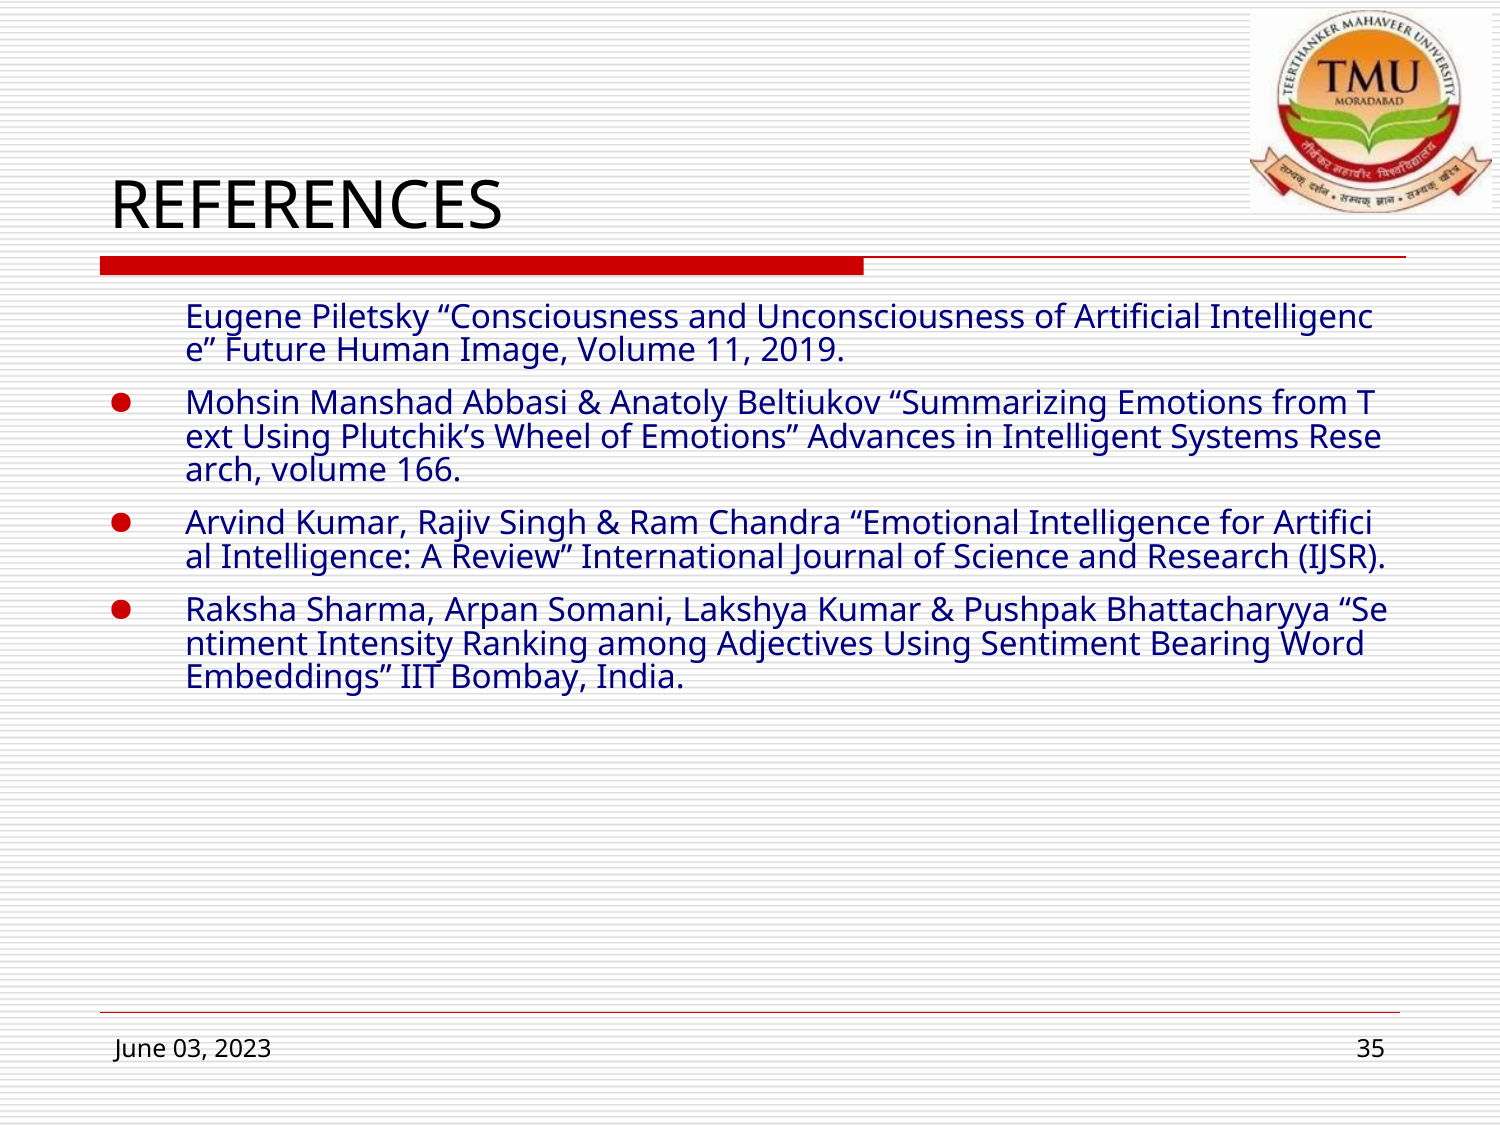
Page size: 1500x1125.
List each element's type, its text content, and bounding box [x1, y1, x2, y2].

text_box <number> [1074, 1024, 1401, 1103]
title REFERENCES [94, 50, 1407, 250]
text_box June 03, 2023 [99, 1024, 426, 1103]
list Eugene Piletsky “Consciousness and Unconsciousness of Artificial Intelligence” Future Human Image, Volume 11, 2019. Mohsin Manshad Abbasi & Anatoly Beltiukov “Summarizing Emotions from Text Using Plutchik’s Wheel of Emotions” Advances in Intelligent Systems Research, volume 166. Arvind Kumar, Rajiv Singh & Ram Chandra “Emotional Intelligence for Artificial Intelligence: A Review” International Journal of Science and Research (IJSR). Raksha Sharma, Arpan Somani, Lakshya Kumar & Pushpak Bhattacharyya “Sentiment Intensity Ranking among Adjectives Using Sentiment Bearing Word Embeddings” IIT Bombay, India. [92, 287, 1406, 988]
picture [0, 0, 1500, 1125]
